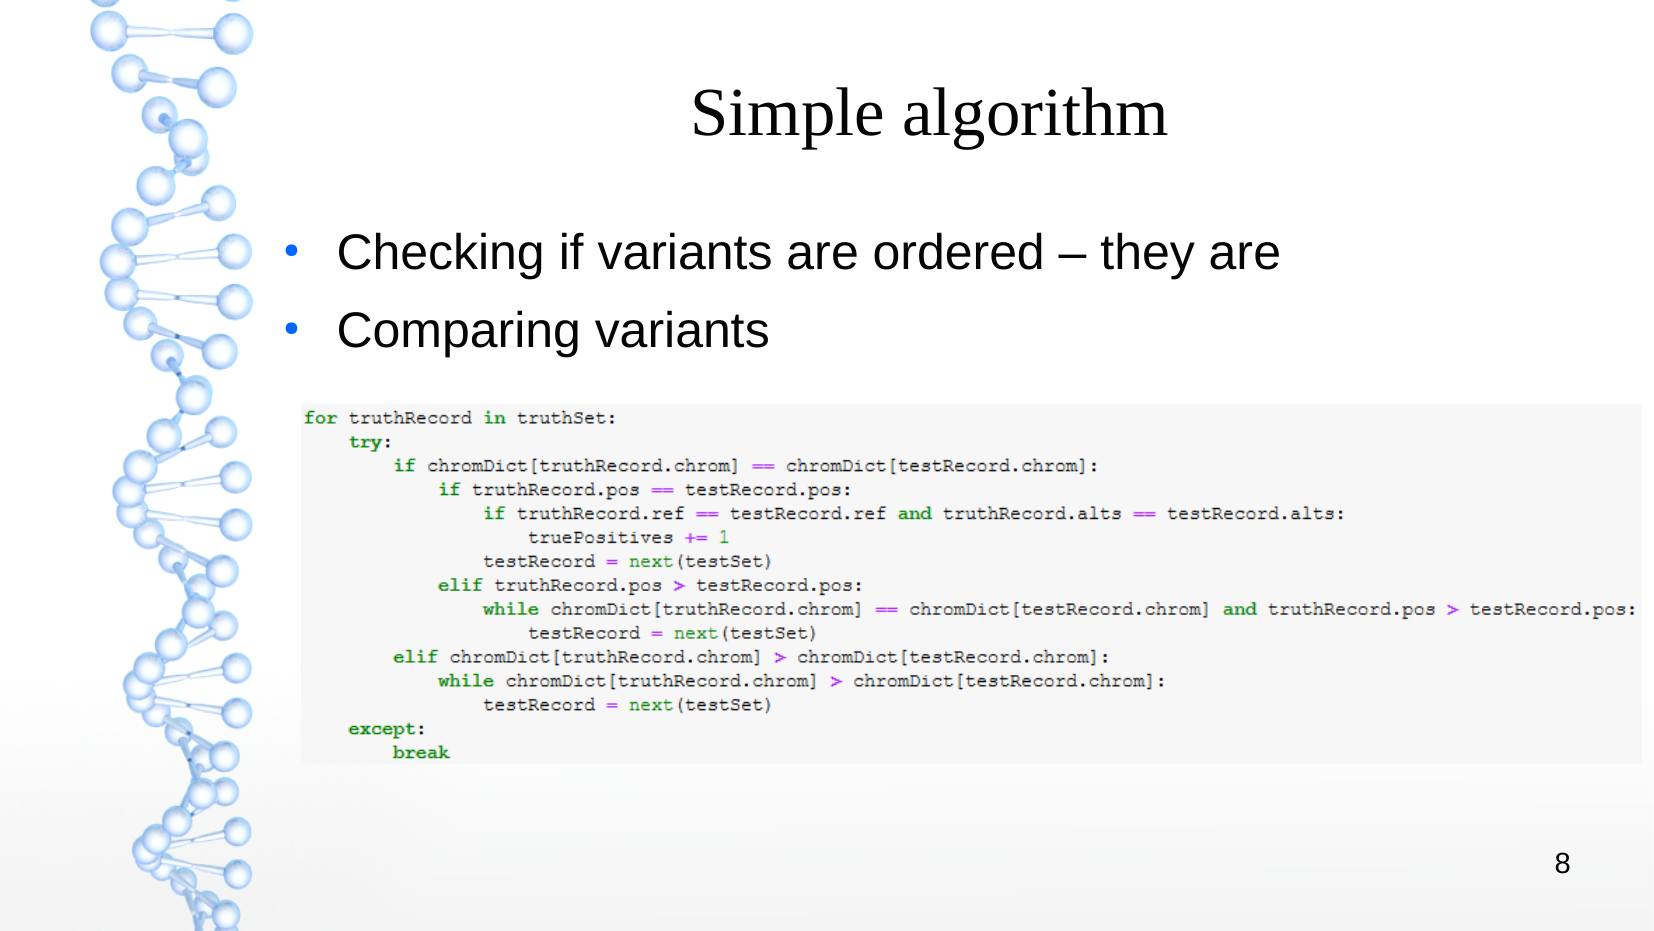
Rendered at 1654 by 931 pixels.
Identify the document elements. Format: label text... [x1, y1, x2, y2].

list Checking if variants are ordered – they are Comparing variants [265, 224, 1595, 482]
title Simple algorithm [265, 35, 1595, 189]
picture [0, 0, 1654, 931]
